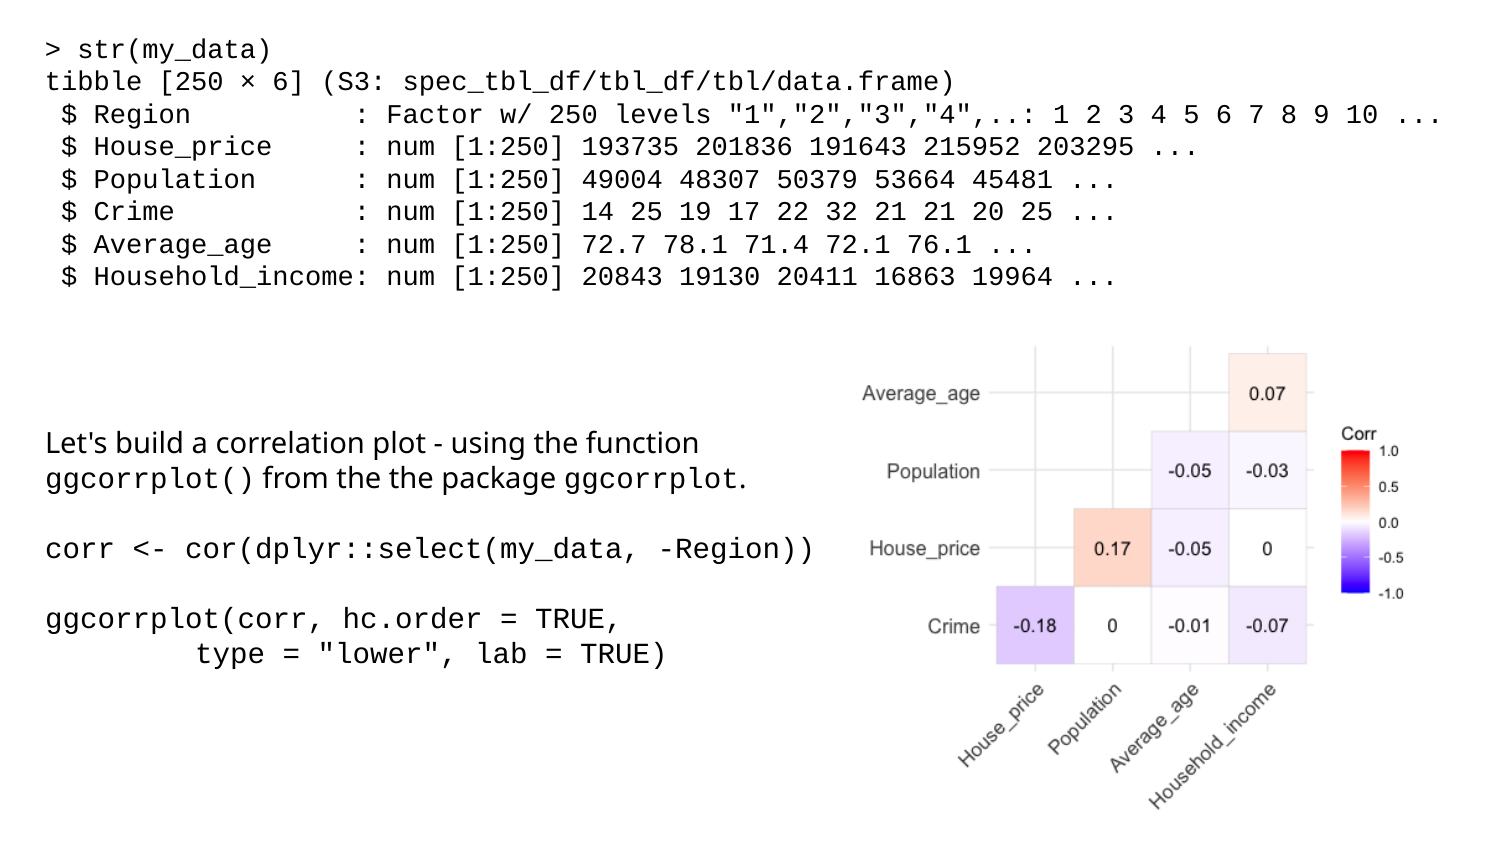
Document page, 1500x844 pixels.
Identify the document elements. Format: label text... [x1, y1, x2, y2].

text_box > str(my_data) tibble [250 × 6] (S3: spec_tbl_df/tbl_df/tbl/data.frame) $ Region : Factor w/ 250 levels "1","2","3","4",..: 1 2 3 4 5 6 7 8 9 10 ... $ House_price : num [1:250] 193735 201836 191643 215952 203295 ... $ Population : num [1:250] 49004 48307 50379 53664 45481 ... $ Crime : num [1:250] 14 25 19 17 22 32 21 21 20 25 ... $ Average_age : num [1:250] 72.7 78.1 71.4 72.1 76.1 ... $ Household_income: num [1:250] 20843 19130 20411 16863 19964 ... [29, 16, 1470, 384]
picture [827, 337, 1449, 822]
text_box Let's build a correlation plot - using the function ggcorrplot() from the the package ggcorrplot. corr <- cor(dplyr::select(my_data, -Region)) ggcorrplot(corr, hc.order = TRUE, type = "lower", lab = TRUE) [29, 409, 827, 708]
